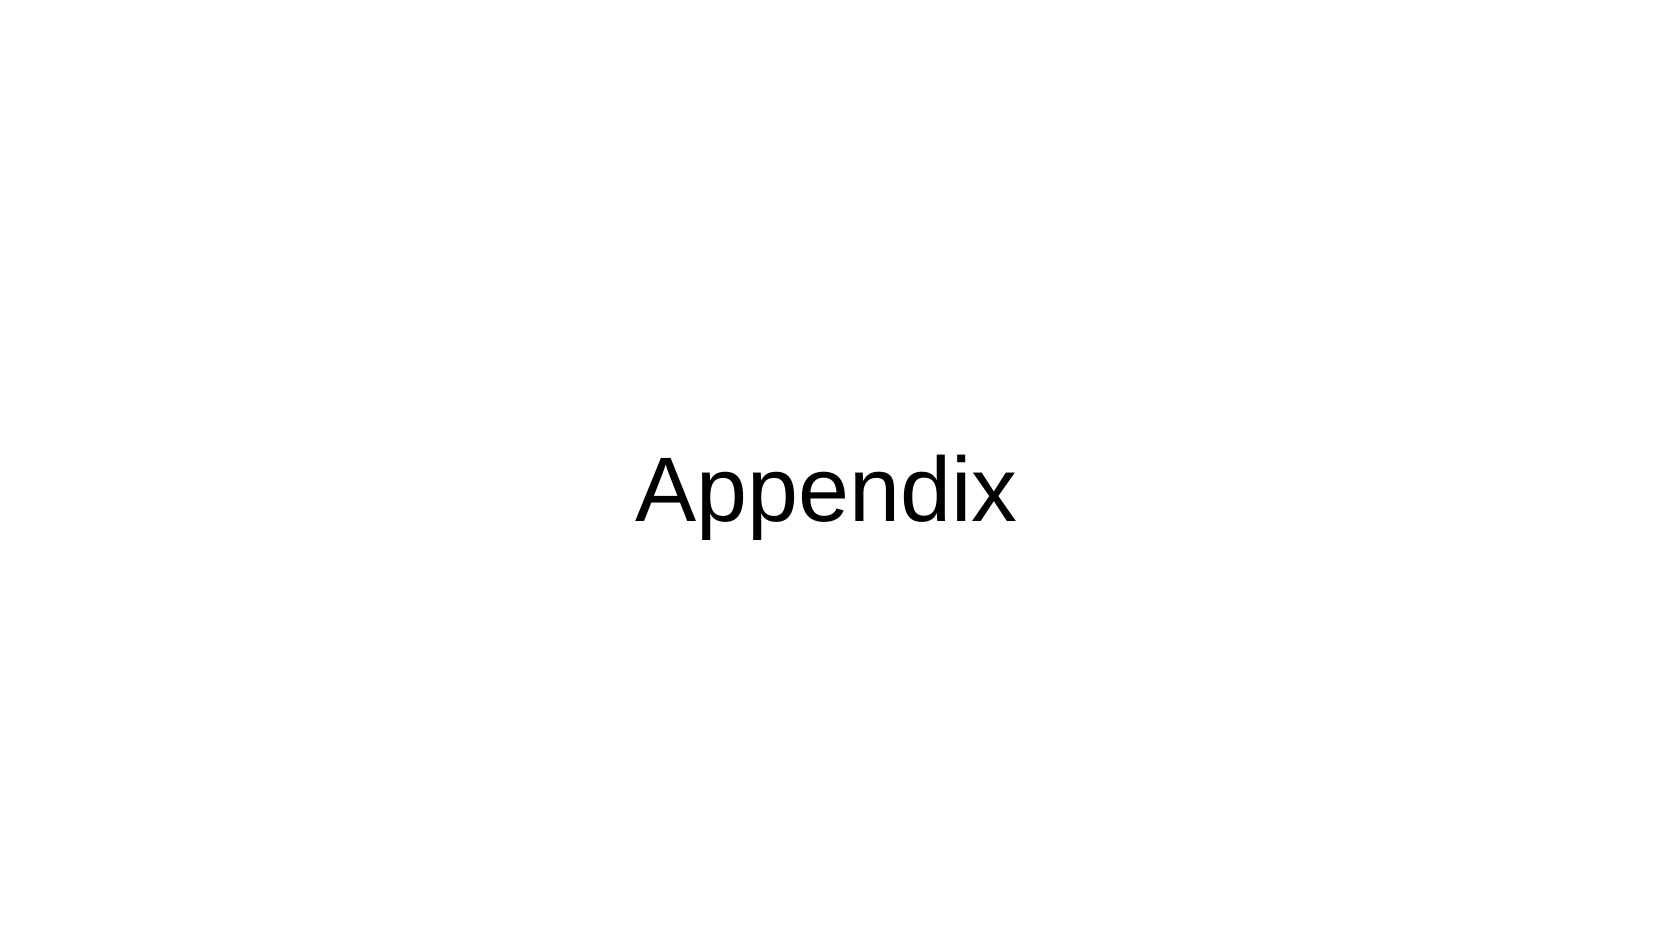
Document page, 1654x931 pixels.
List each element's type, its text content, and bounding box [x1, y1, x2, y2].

title Appendix [82, 411, 1571, 567]
